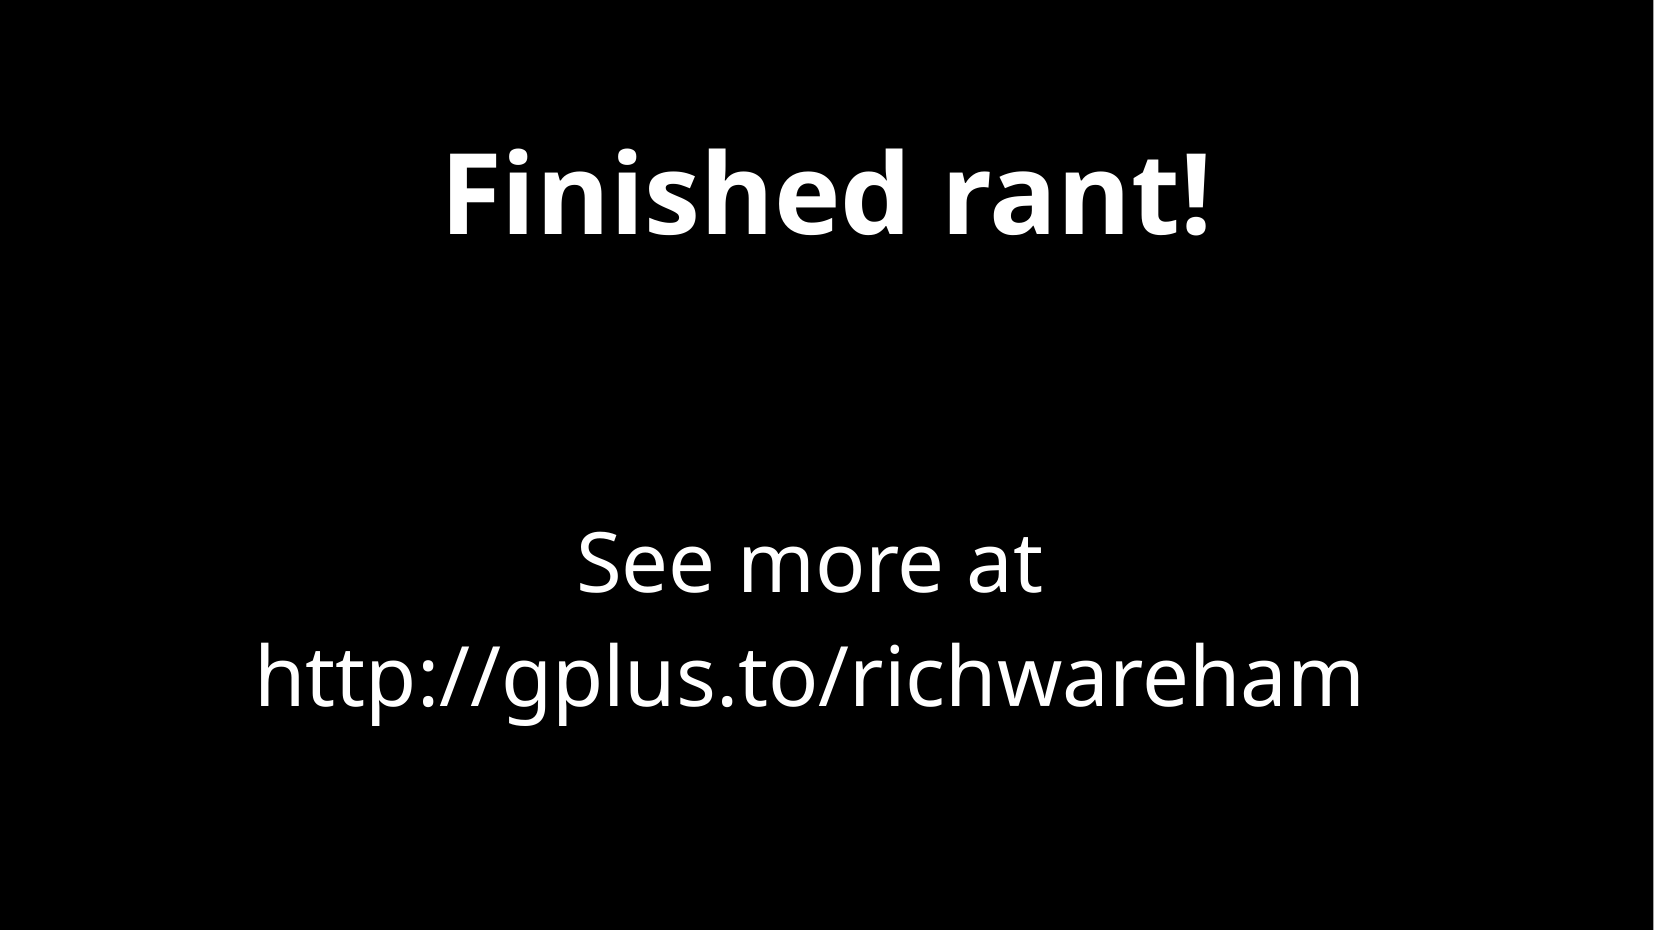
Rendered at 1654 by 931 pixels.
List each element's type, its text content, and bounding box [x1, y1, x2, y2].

subtitle See more at http://gplus.to/richwareham [82, 347, 1538, 888]
title Finished rant! [82, 49, 1571, 333]
